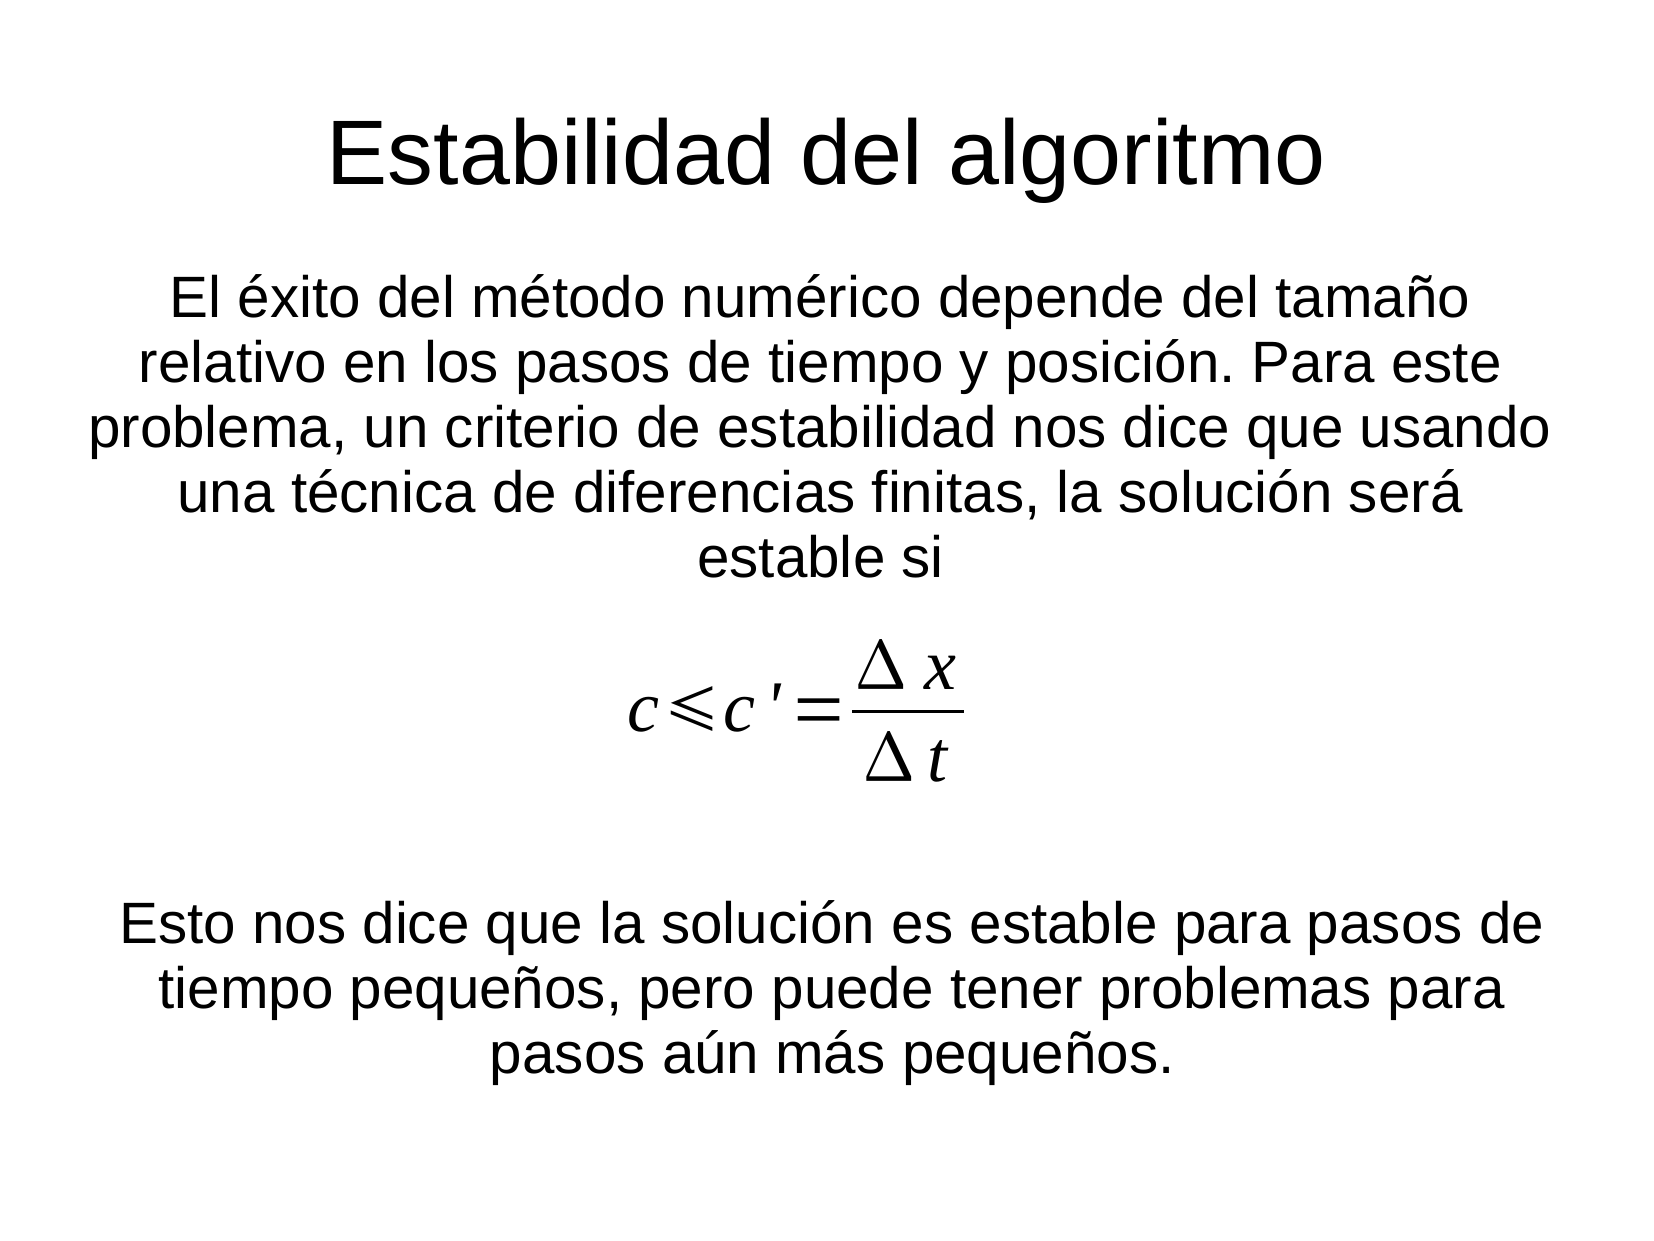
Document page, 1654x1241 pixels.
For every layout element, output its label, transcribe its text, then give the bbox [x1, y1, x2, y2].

subtitle El éxito del método numérico depende del tamaño relativo en los pasos de tiempo y posición. Para este problema, un criterio de estabilidad nos dice que usando una técnica de diferencias finitas, la solución será estable si [76, 236, 1565, 618]
chart [620, 625, 974, 797]
text_box Esto nos dice que la solución es estable para pasos de tiempo pequeños, pero puede tener problemas para pasos aún más pequeños. [88, 797, 1577, 1179]
title Estabilidad del algoritmo [82, 56, 1571, 250]
